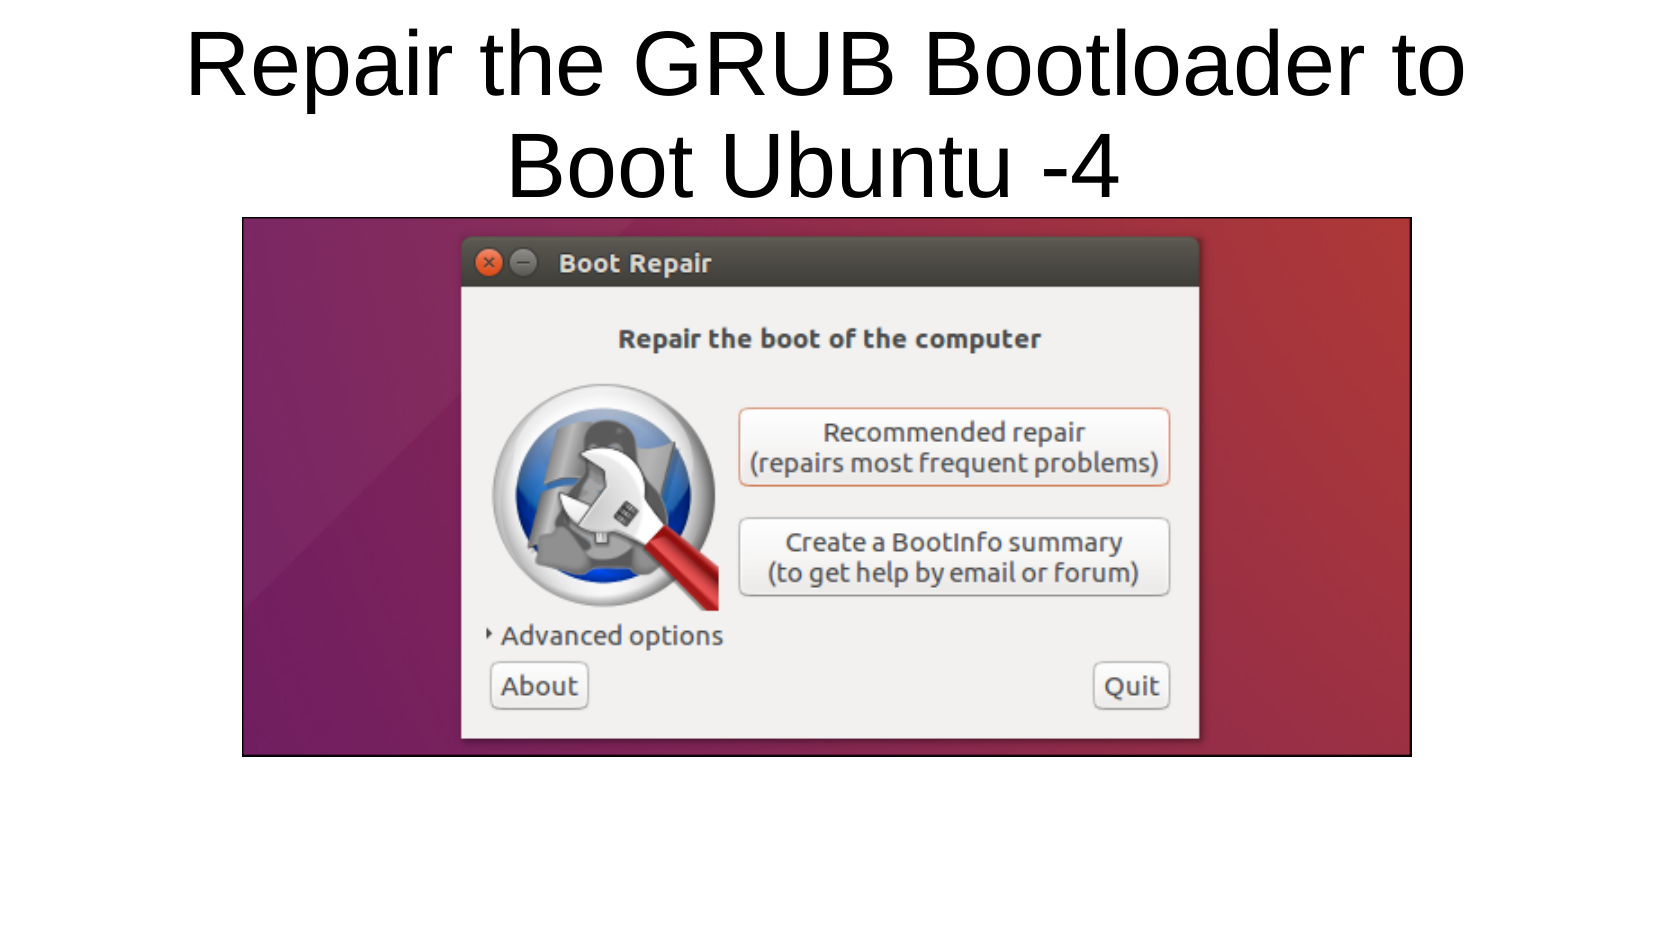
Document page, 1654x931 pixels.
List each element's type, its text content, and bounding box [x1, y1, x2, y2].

picture [242, 217, 1412, 758]
title Repair the GRUB Bootloader to Boot Ubuntu -4 [82, 12, 1571, 218]
